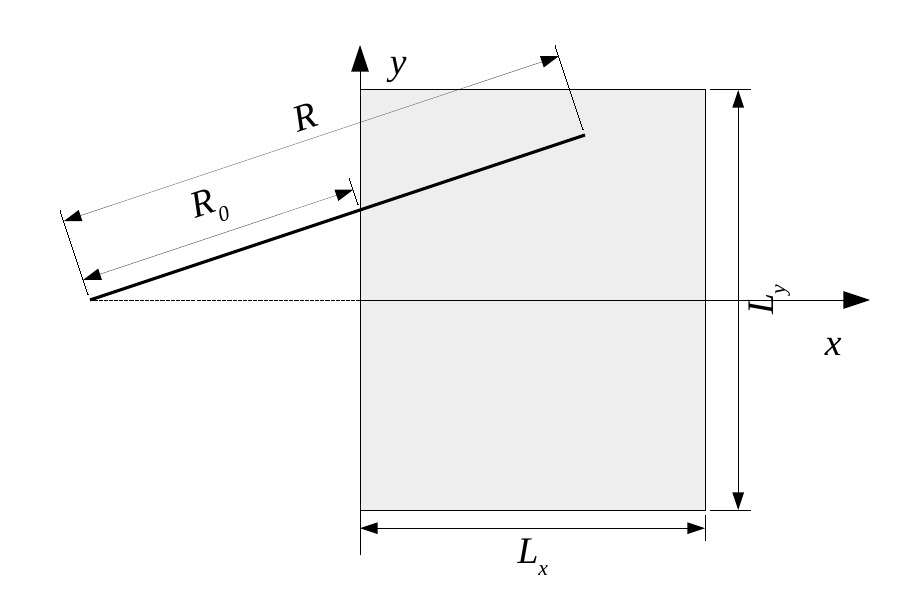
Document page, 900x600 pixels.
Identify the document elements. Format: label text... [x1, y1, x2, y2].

text_box x [810, 314, 871, 372]
text_box [361, 89, 457, 121]
text_box [361, 89, 706, 300]
text_box [361, 301, 706, 511]
text_box y [375, 33, 436, 90]
